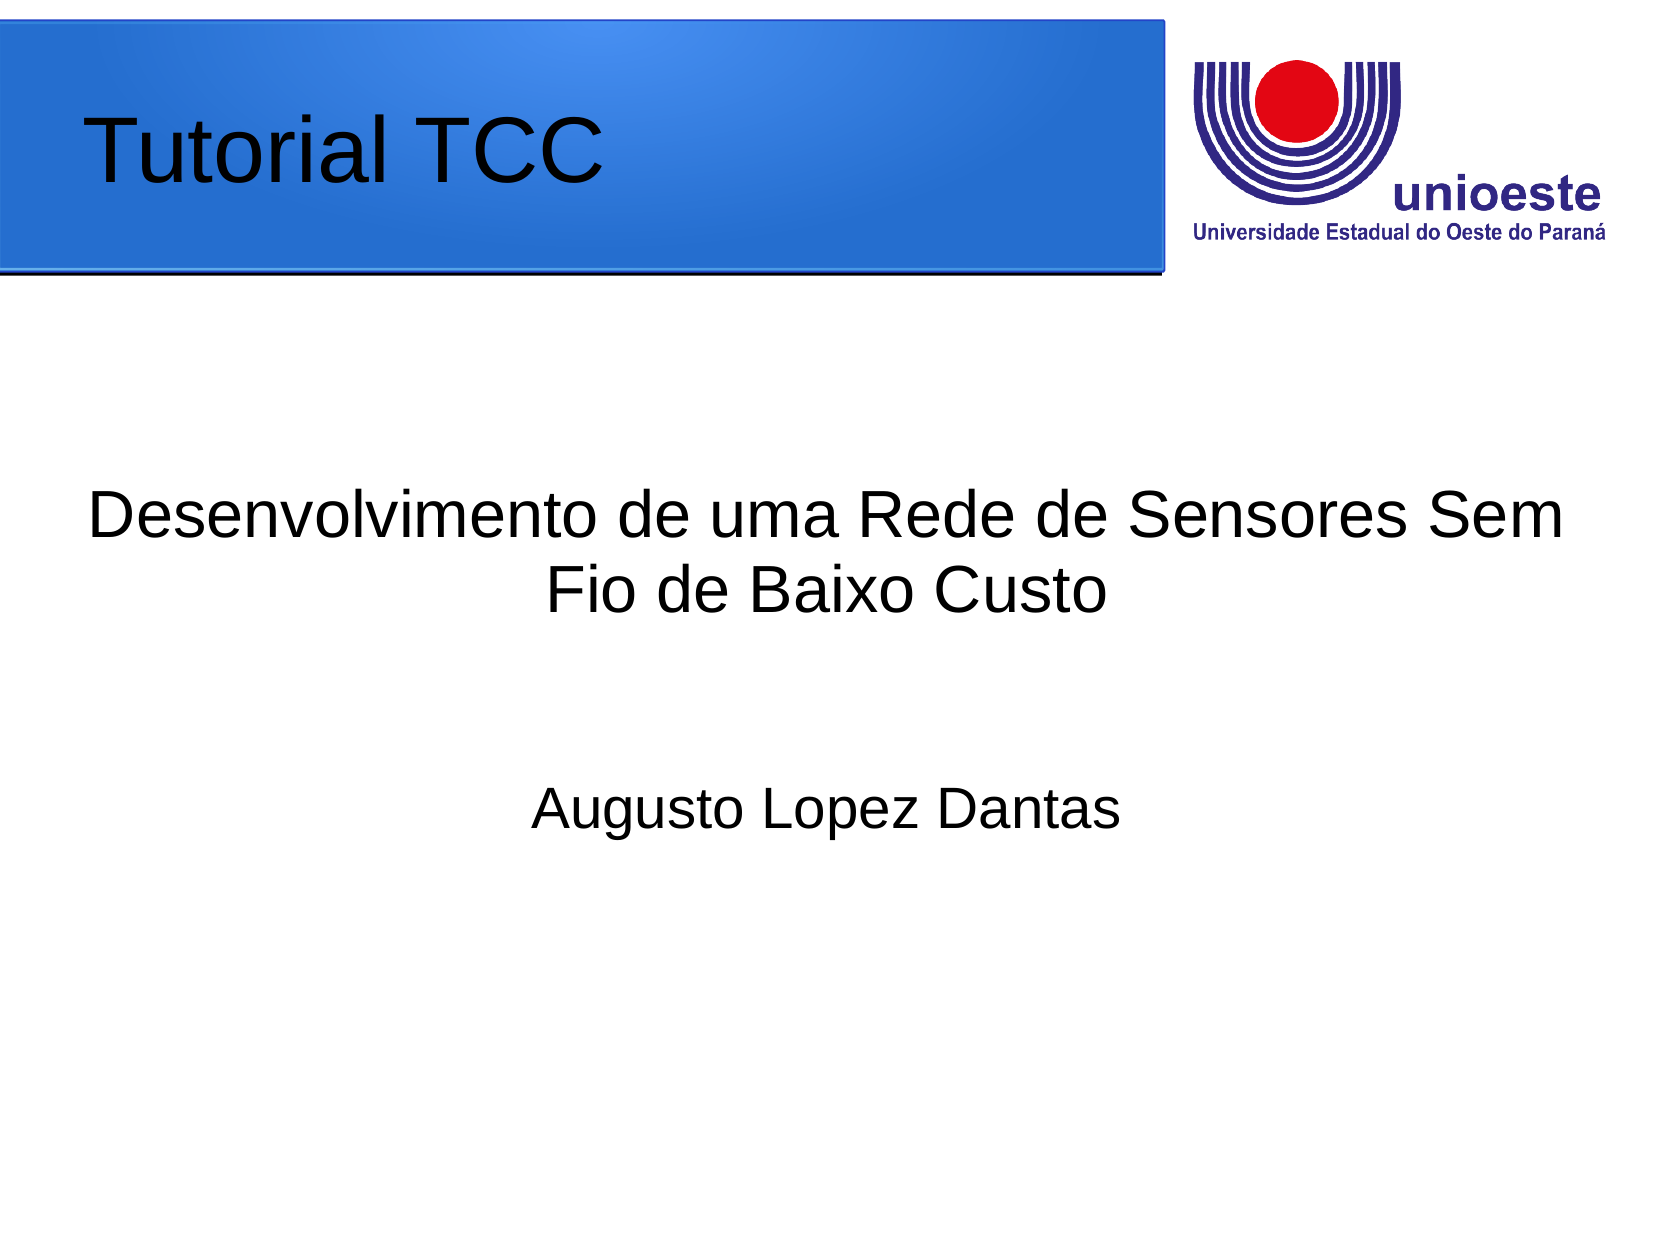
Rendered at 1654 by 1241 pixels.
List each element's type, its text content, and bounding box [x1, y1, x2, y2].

title Tutorial TCC [82, 47, 1235, 252]
picture [1130, 17, 1654, 260]
subtitle Desenvolvimento de uma Rede de Sensores Sem Fio de Baixo Custo Augusto Lopez Dantas [82, 299, 1571, 1019]
